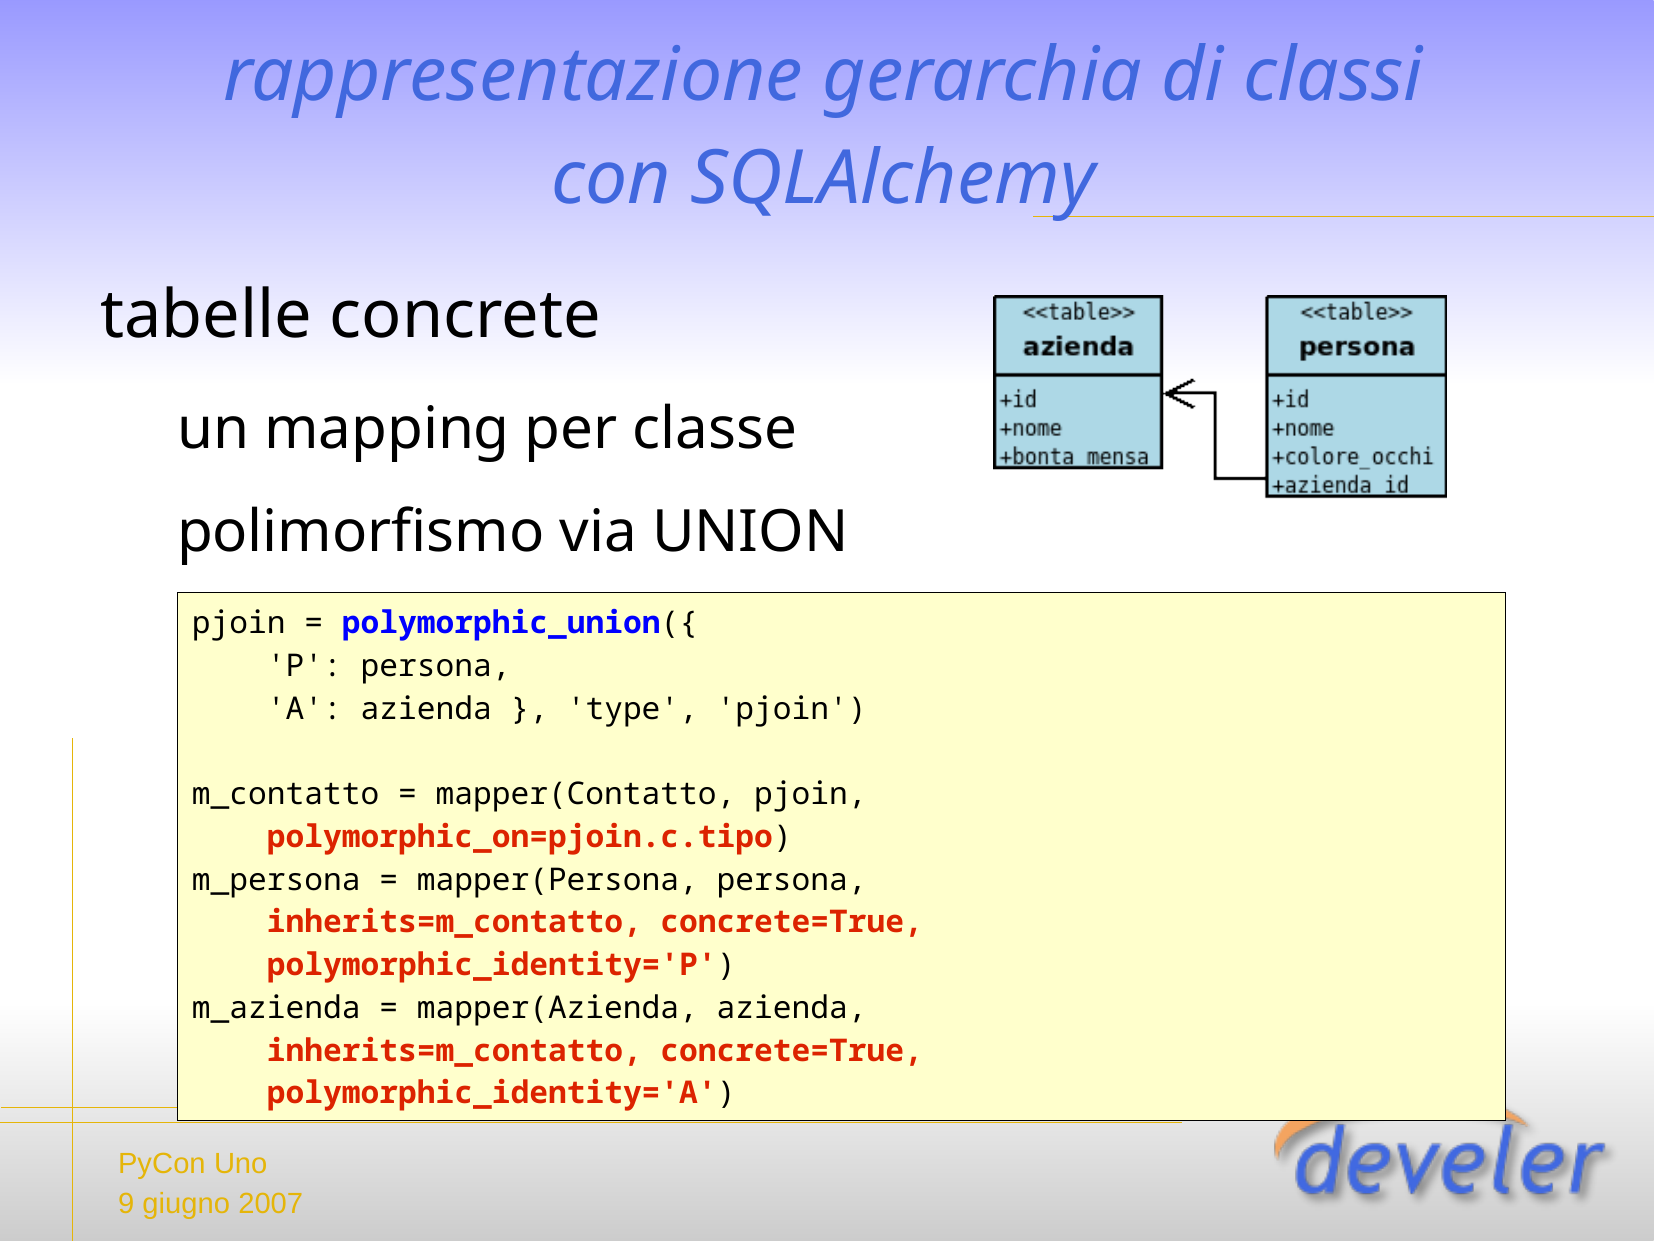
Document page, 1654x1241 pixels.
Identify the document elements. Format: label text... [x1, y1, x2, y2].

picture [1269, 1083, 1622, 1211]
title rappresentazione gerarchia di classi con SQLAlchemy [82, 29, 1565, 217]
text_box pjoin = polymorphic_union({ 'P': persona, 'A': azienda }, 'type', 'pjoin') m_contatto = mapper(Contatto, pjoin, polymorphic_on=pjoin.c.tipo) m_persona = mapper(Persona, persona, inherits=m_contatto, concrete=True, polymorphic_identity='P') m_azienda = mapper(Azienda, azienda, inherits=m_contatto, concrete=True, polymorphic_identity='A') [177, 592, 1506, 1034]
list tabelle concrete un mapping per classe polimorfismo via UNION [82, 265, 1571, 1093]
picture [993, 295, 1447, 536]
